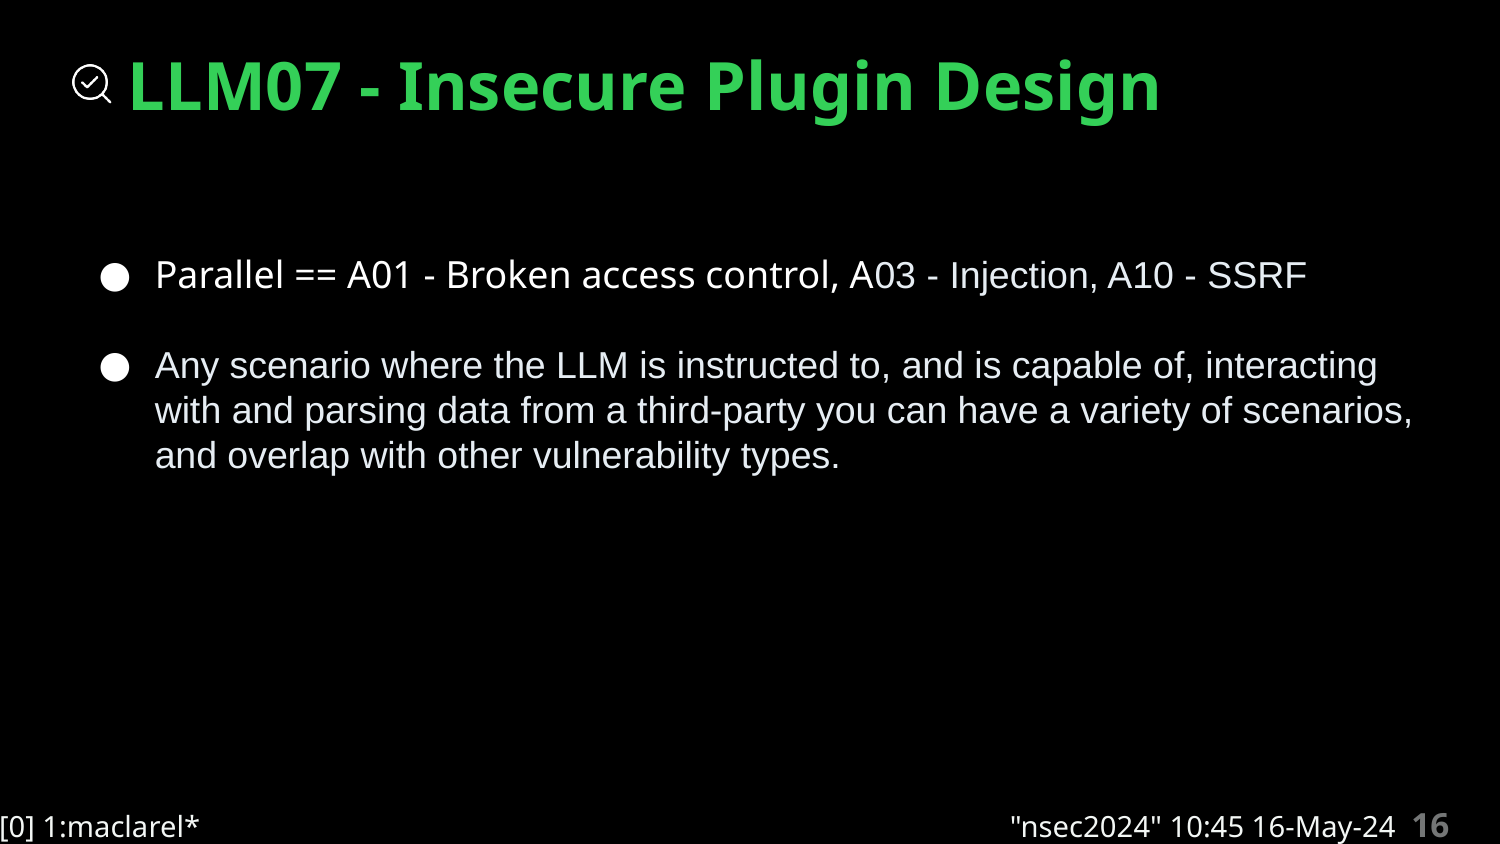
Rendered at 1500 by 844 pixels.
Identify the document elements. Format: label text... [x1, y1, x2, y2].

text_box LLM07 - Insecure Plugin Design [112, 28, 1255, 139]
picture [72, 64, 112, 105]
text_box [0] 1:maclarel* "nsec2024" 10:45 16-May-24 16 [0, 788, 1500, 844]
text_box Parallel == A01 - Broken access control, A03 - Injection, A10 - SSRF Any scenario where the LLM is instructed to, and is capable of, interacting with and parsing data from a third-party you can have a variety of scenarios, and overlap with other vulnerability types. [64, 235, 1435, 492]
